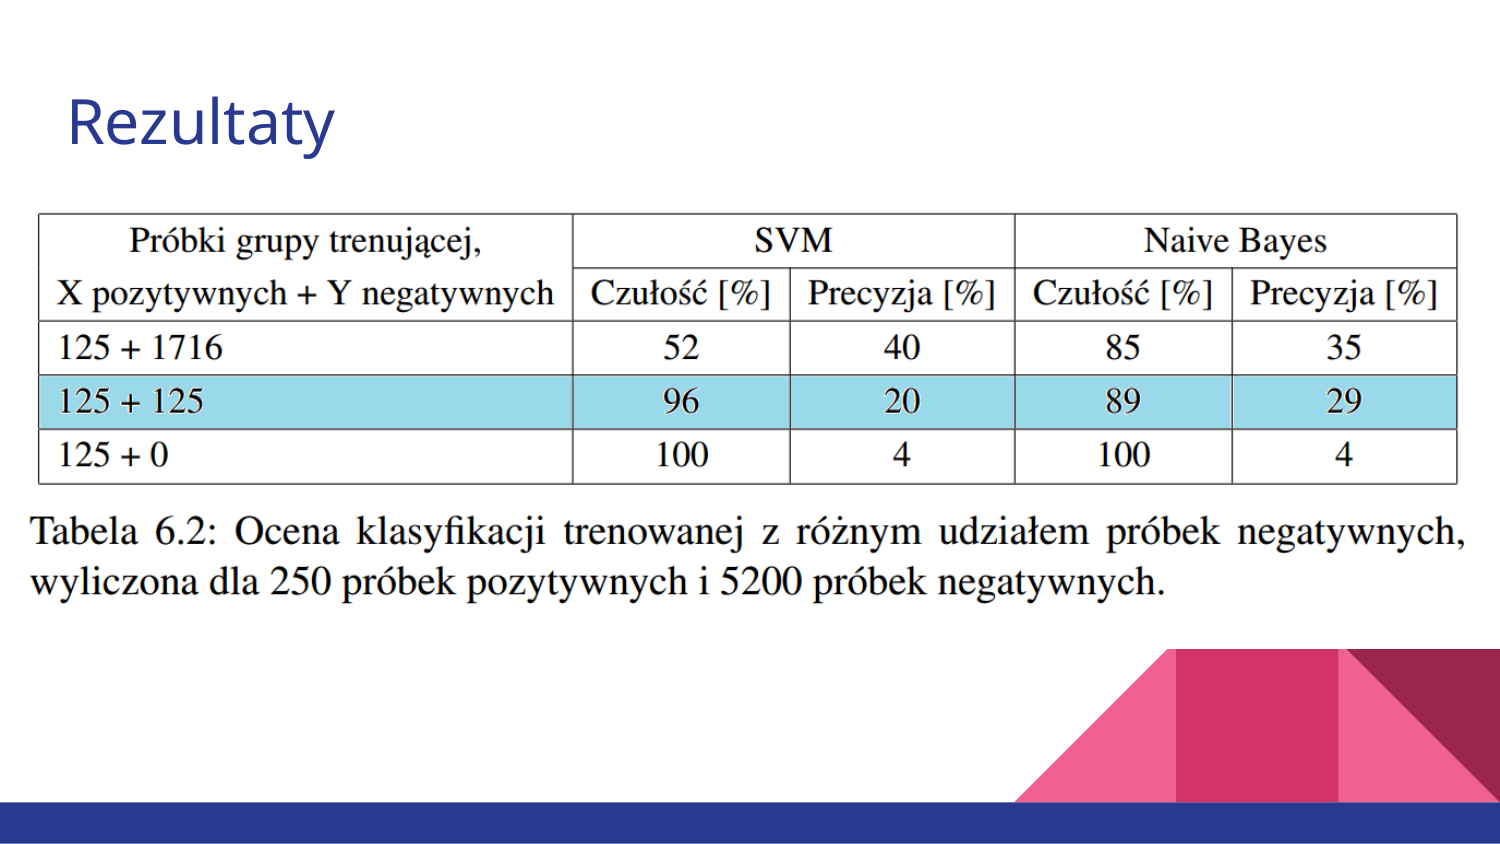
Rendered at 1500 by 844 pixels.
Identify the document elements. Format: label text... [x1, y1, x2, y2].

title Rezultaty [51, 67, 1449, 167]
picture [0, 195, 1500, 649]
